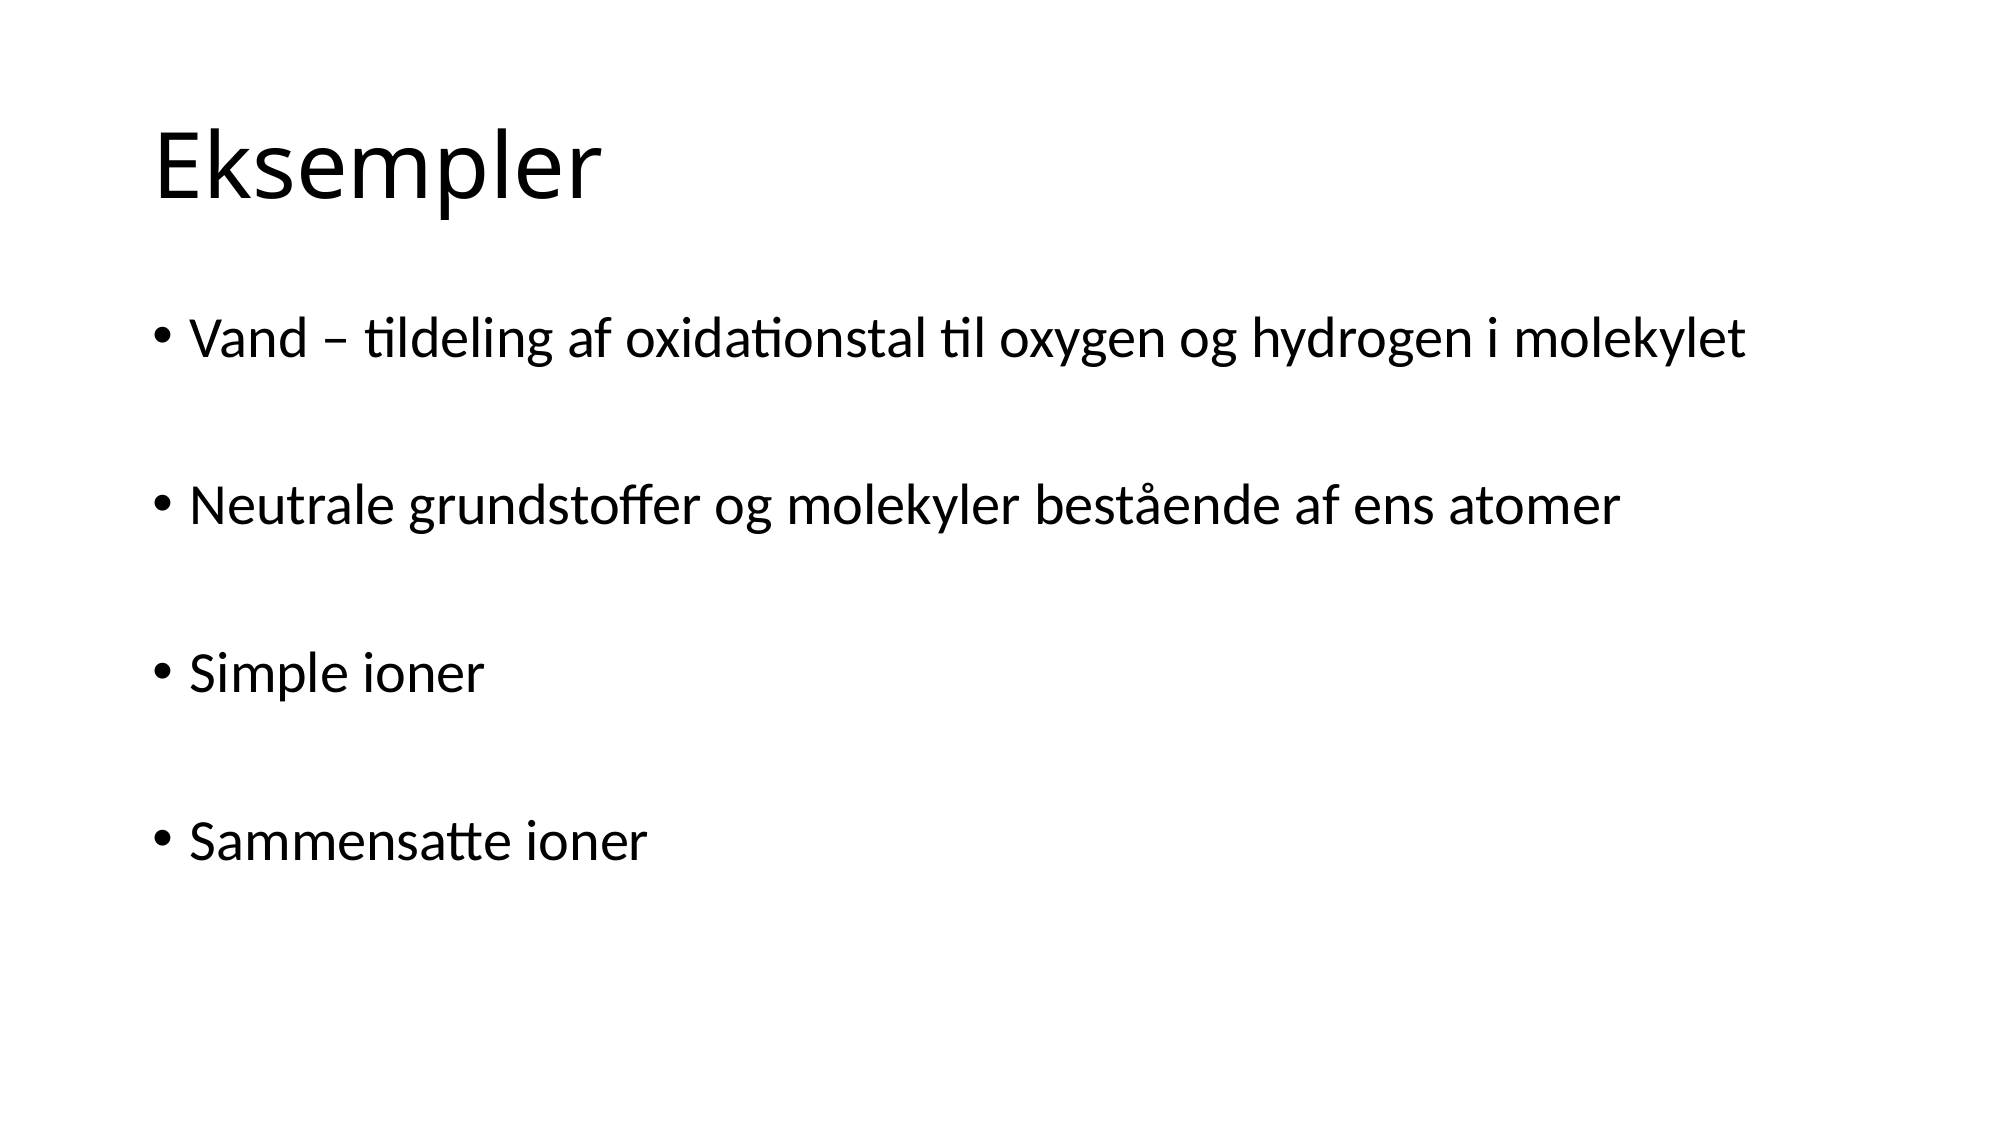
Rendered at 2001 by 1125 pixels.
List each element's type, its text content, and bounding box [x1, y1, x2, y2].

list Vand – tildeling af oxidationstal til oxygen og hydrogen i molekylet Neutrale grundstoffer og molekyler bestående af ens atomer Simple ioner Sammensatte ioner [137, 299, 1863, 1014]
title Eksempler [137, 59, 1863, 278]
